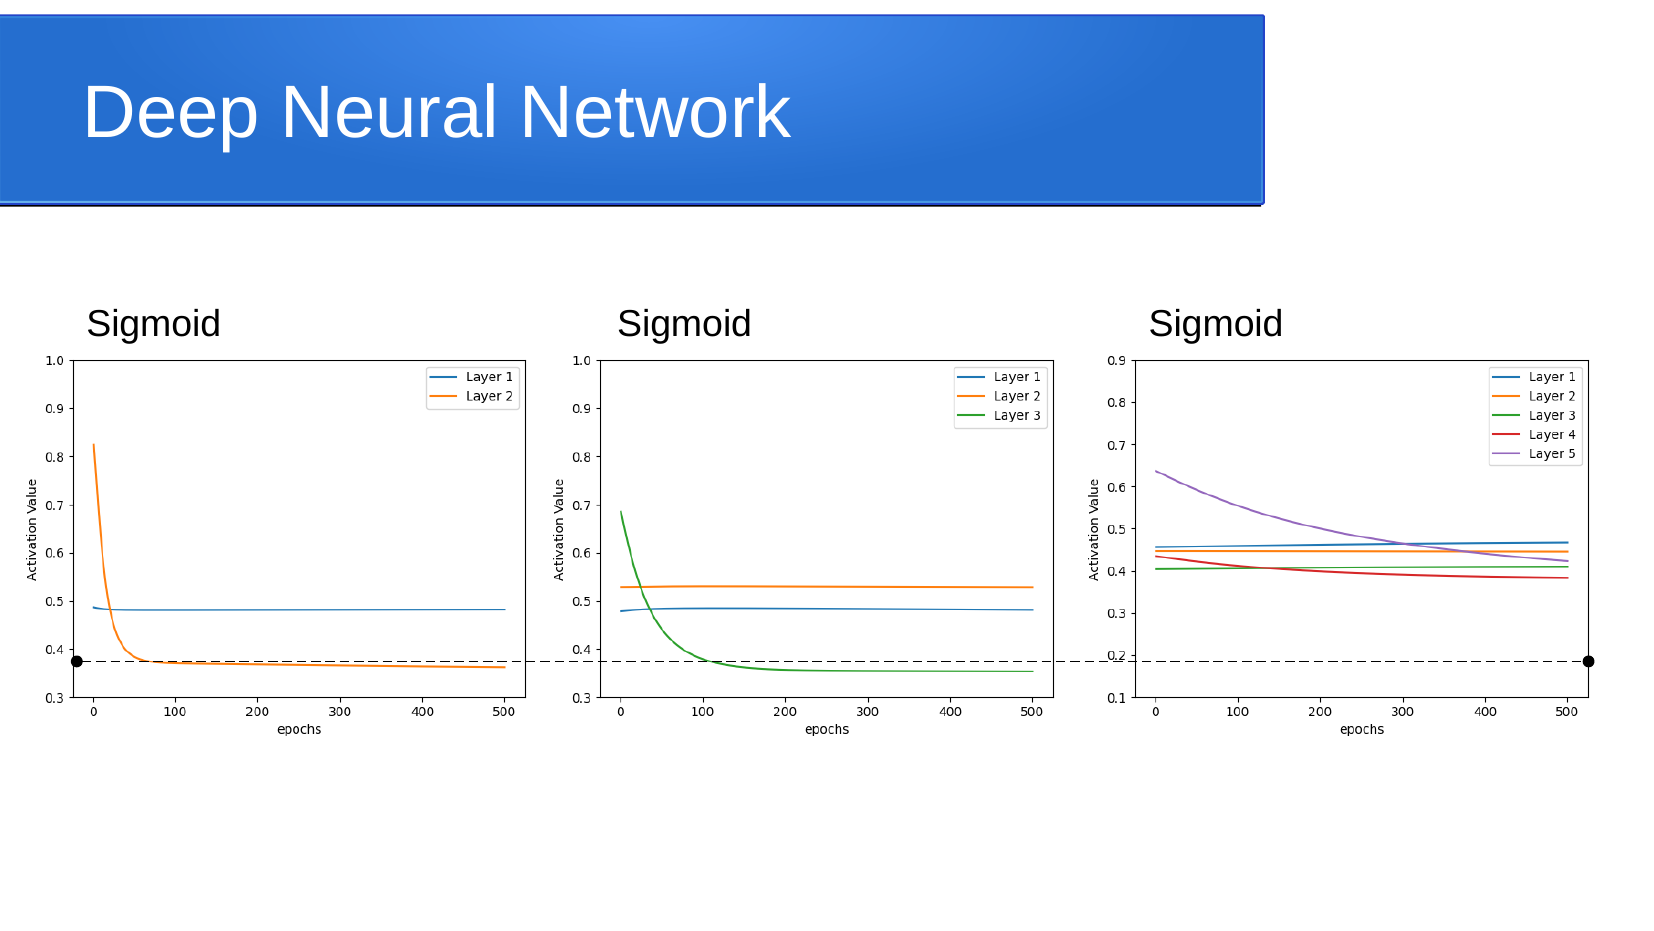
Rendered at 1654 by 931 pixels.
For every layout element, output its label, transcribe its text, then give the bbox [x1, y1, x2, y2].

picture [0, 307, 1646, 745]
text_box Sigmoid [71, 295, 237, 353]
text_box Sigmoid [602, 295, 768, 353]
title Deep Neural Network [82, 35, 1235, 189]
text_box Sigmoid [1133, 295, 1299, 353]
